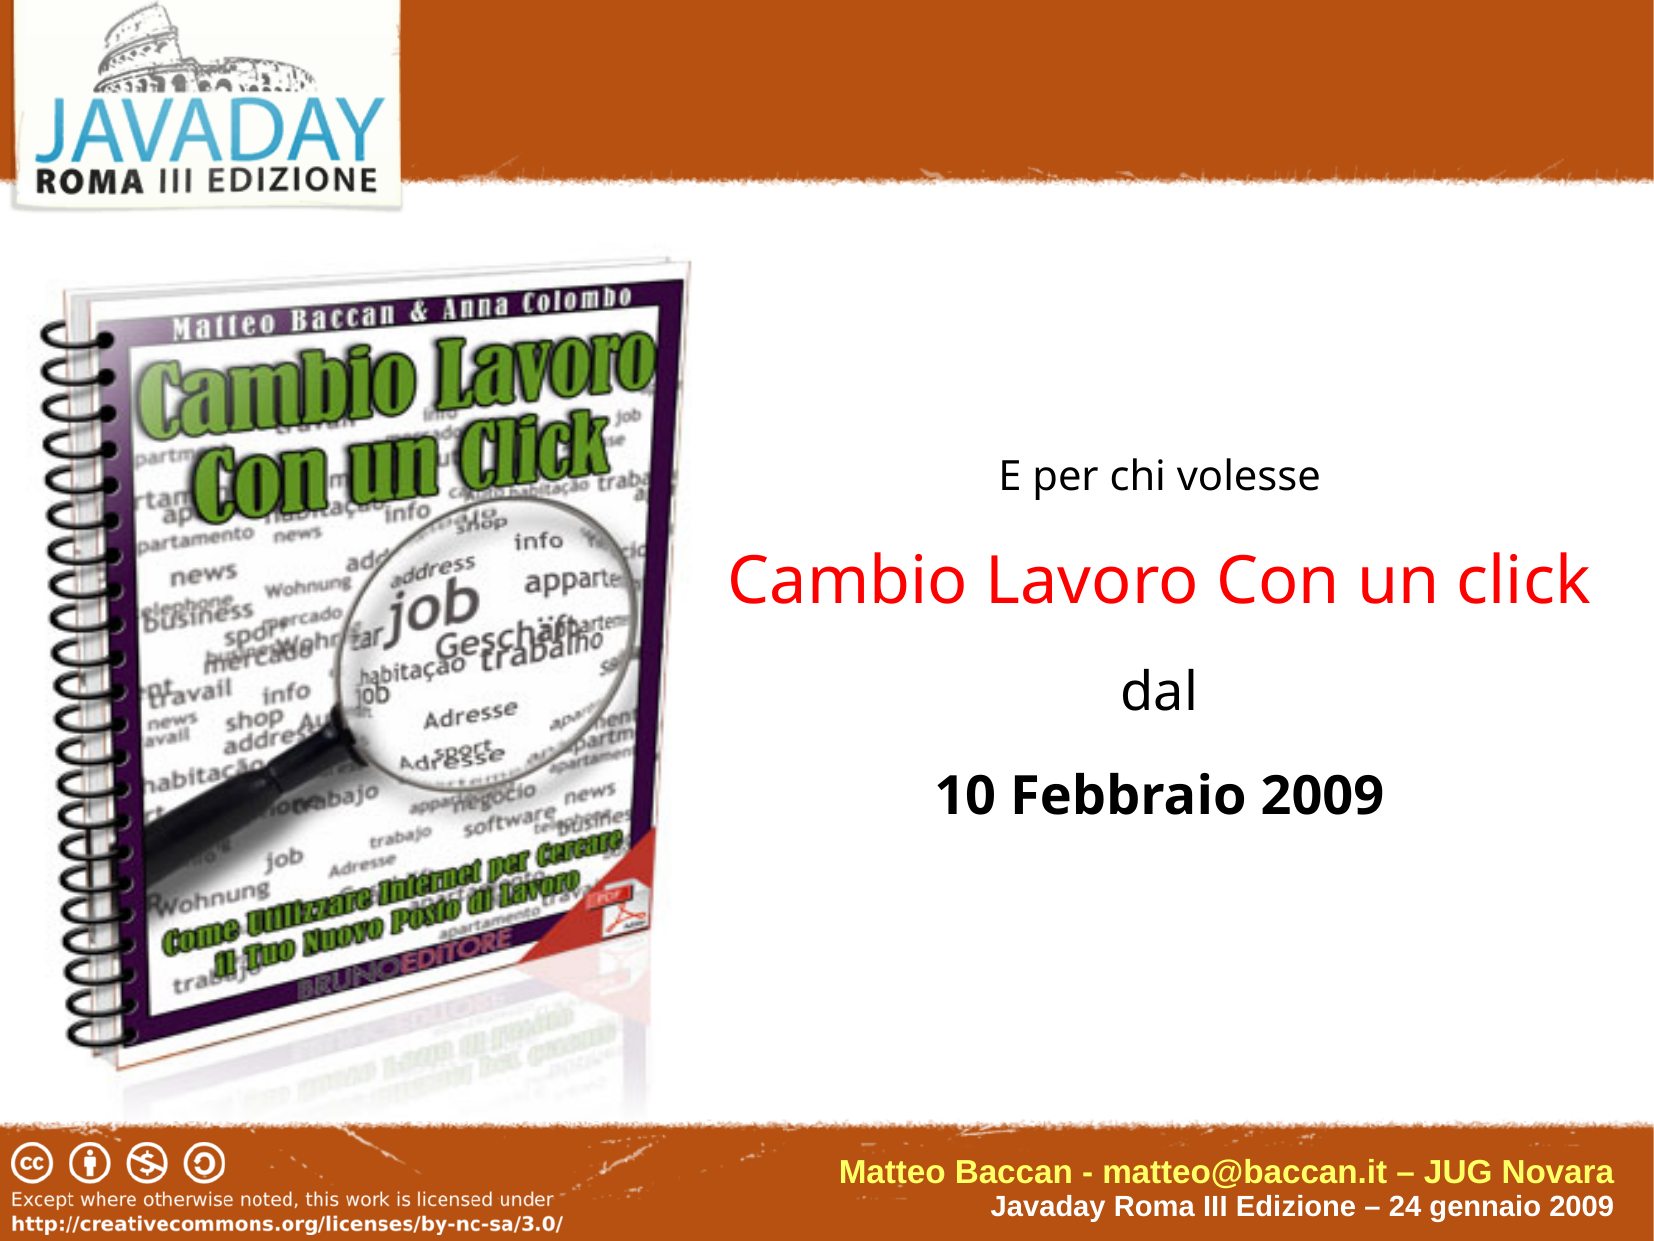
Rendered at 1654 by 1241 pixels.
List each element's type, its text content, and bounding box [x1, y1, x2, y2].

picture [0, 0, 1654, 1241]
list E per chi volesse Cambio Lavoro Con un click dal 10 Febbraio 2009 [661, 445, 1641, 798]
